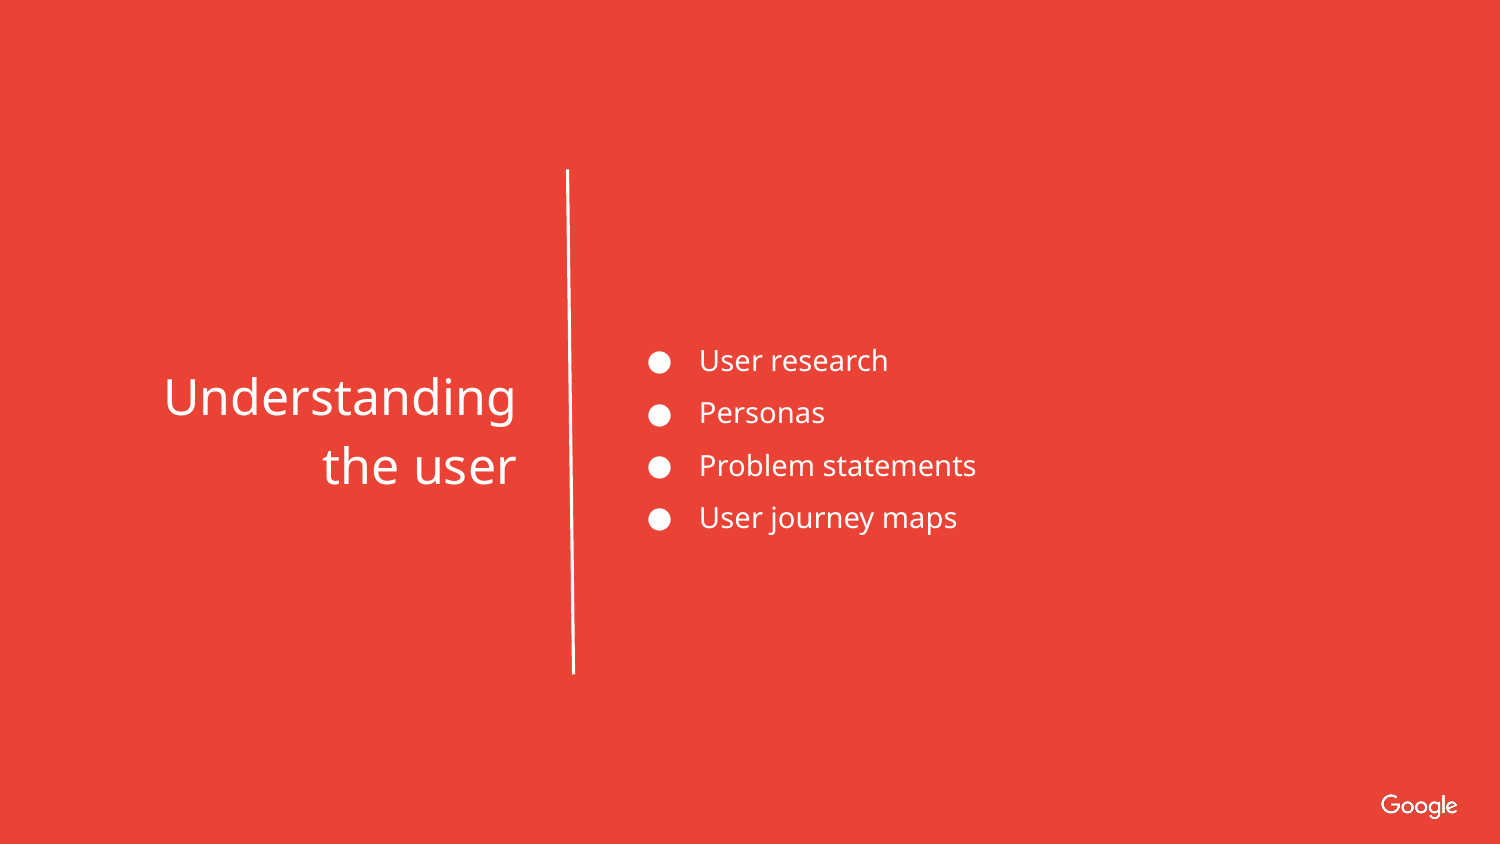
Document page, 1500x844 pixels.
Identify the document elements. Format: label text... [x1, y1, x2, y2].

picture [1381, 794, 1458, 820]
text_box User research Personas Problem statements User journey maps [608, 309, 1257, 550]
text_box Understanding the user [0, 341, 533, 510]
